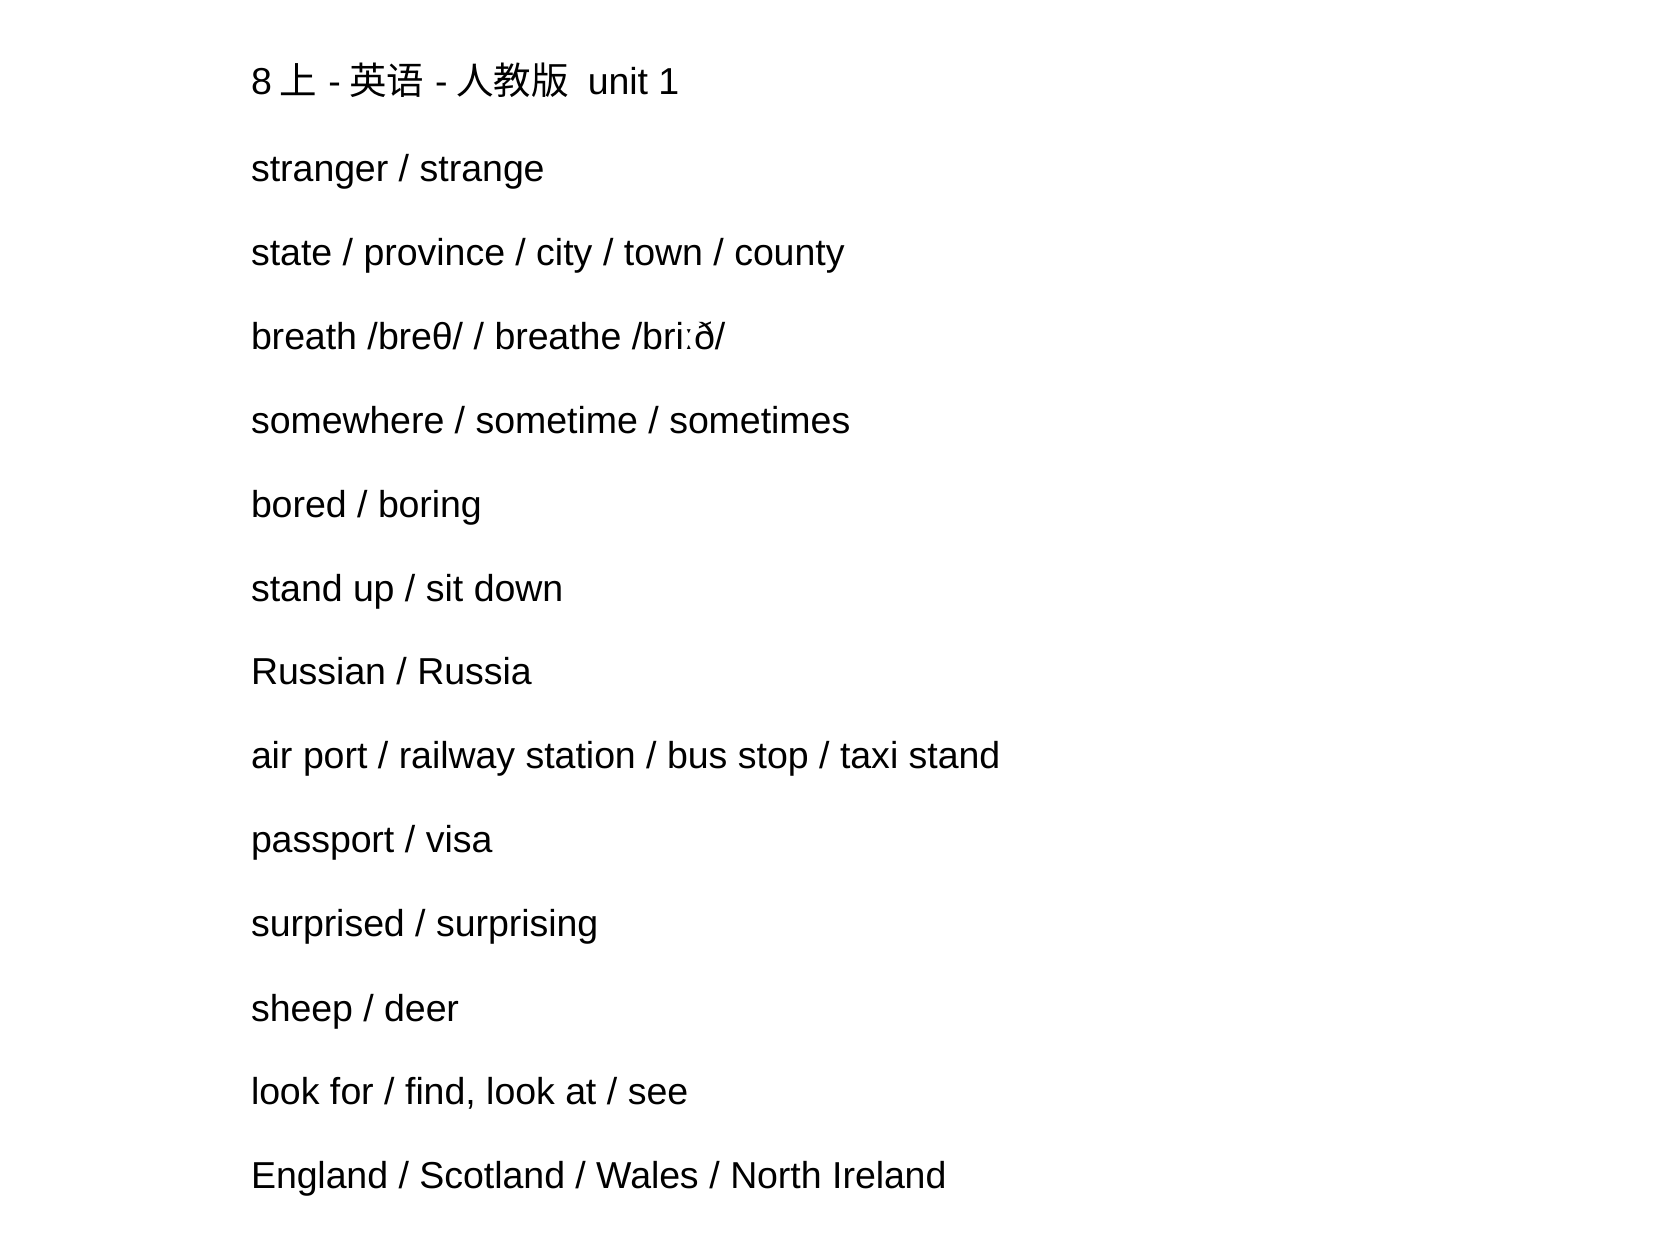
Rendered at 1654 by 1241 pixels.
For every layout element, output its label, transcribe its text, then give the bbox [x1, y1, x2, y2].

text_box 8上-英语-人教版 unit 1 stranger / strange state / province / city / town / county breath /breθ/ / breathe /briːð/ somewhere / sometime / sometimes bored / boring stand up / sit down Russian / Russia air port / railway station / bus stop / taxi stand passport / visa surprised / surprising sheep / deer look for / find, look at / see England / Scotland / Wales / North Ireland [236, 43, 1329, 1194]
